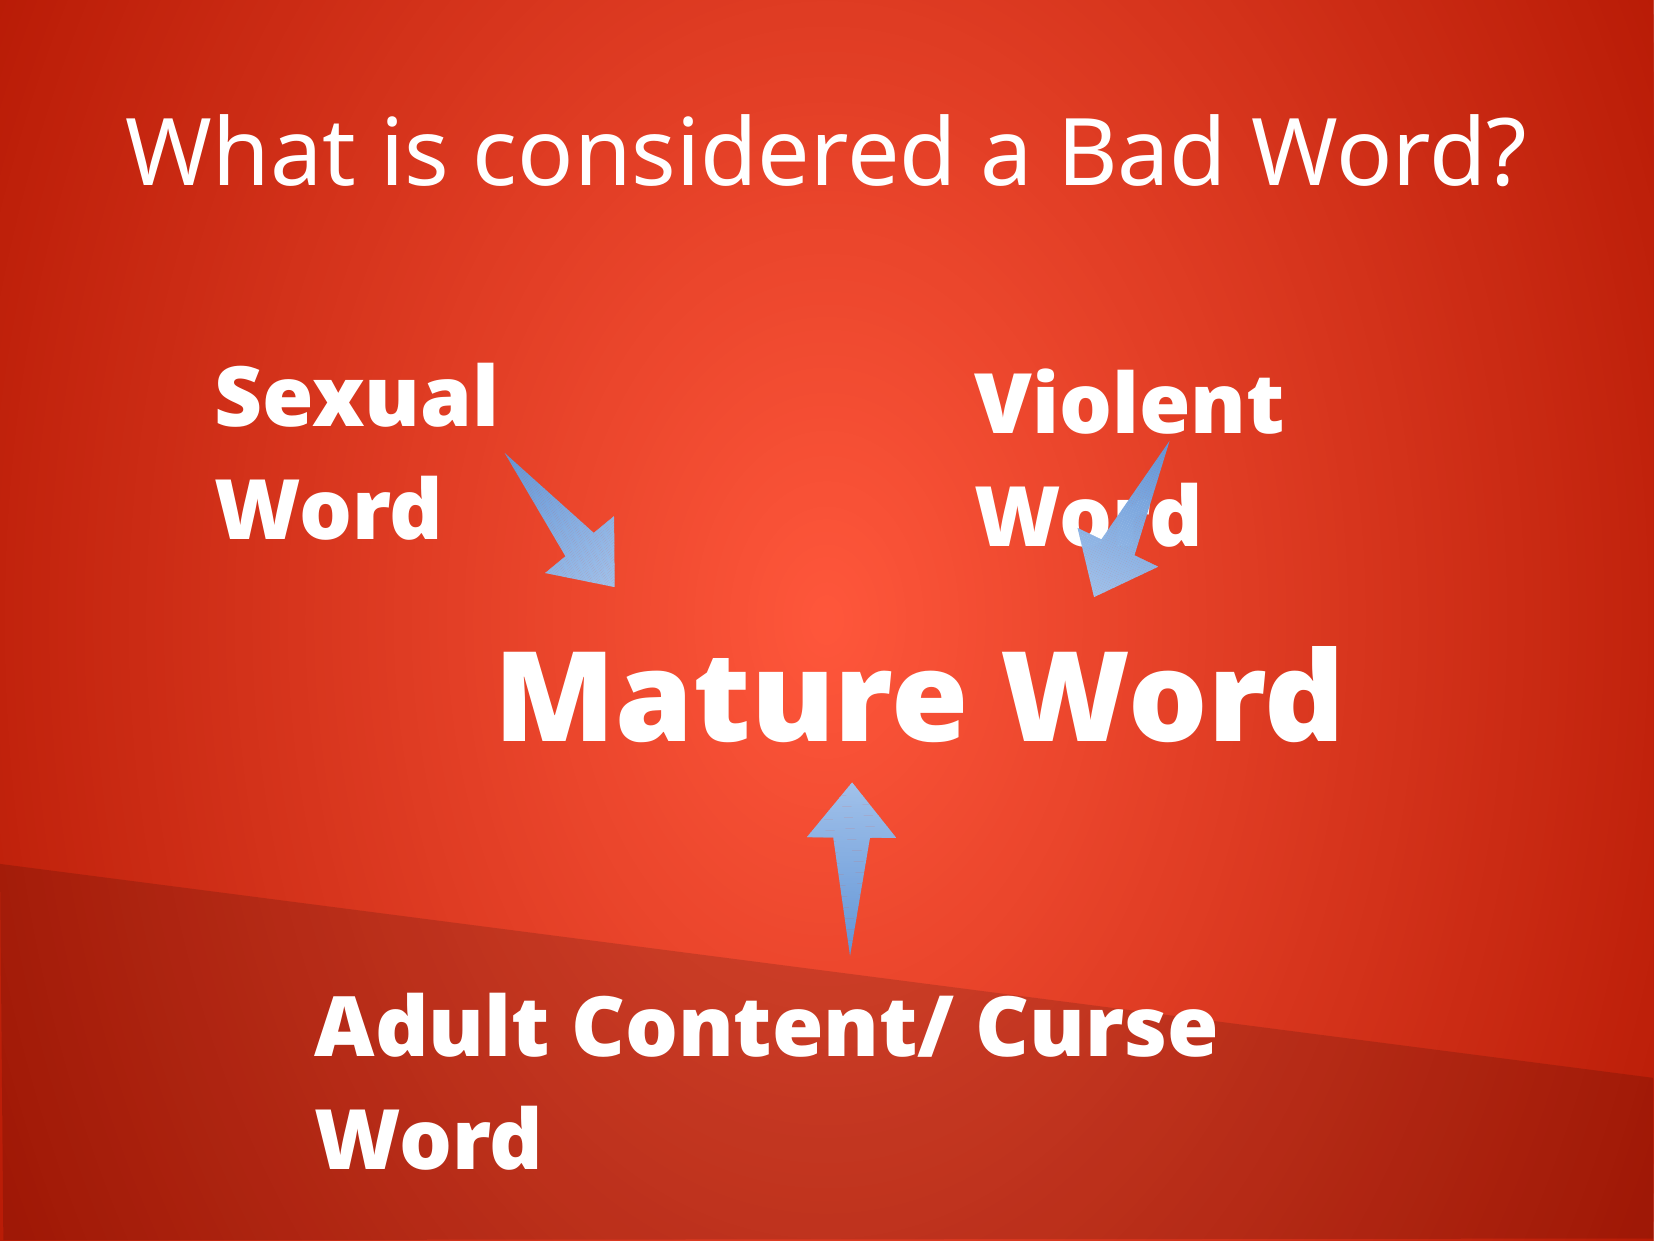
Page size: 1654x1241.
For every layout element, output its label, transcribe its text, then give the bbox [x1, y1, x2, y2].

text_box Sexual Word [199, 330, 706, 451]
text_box Mature Word [480, 600, 1464, 765]
title What is considered a Bad Word? [82, 47, 1571, 252]
picture [1049, 416, 1214, 622]
text_box Adult Content/ Curse Word [300, 960, 1441, 1075]
text_box Violent Word [960, 336, 1516, 457]
picture [465, 420, 654, 621]
picture [802, 778, 901, 961]
